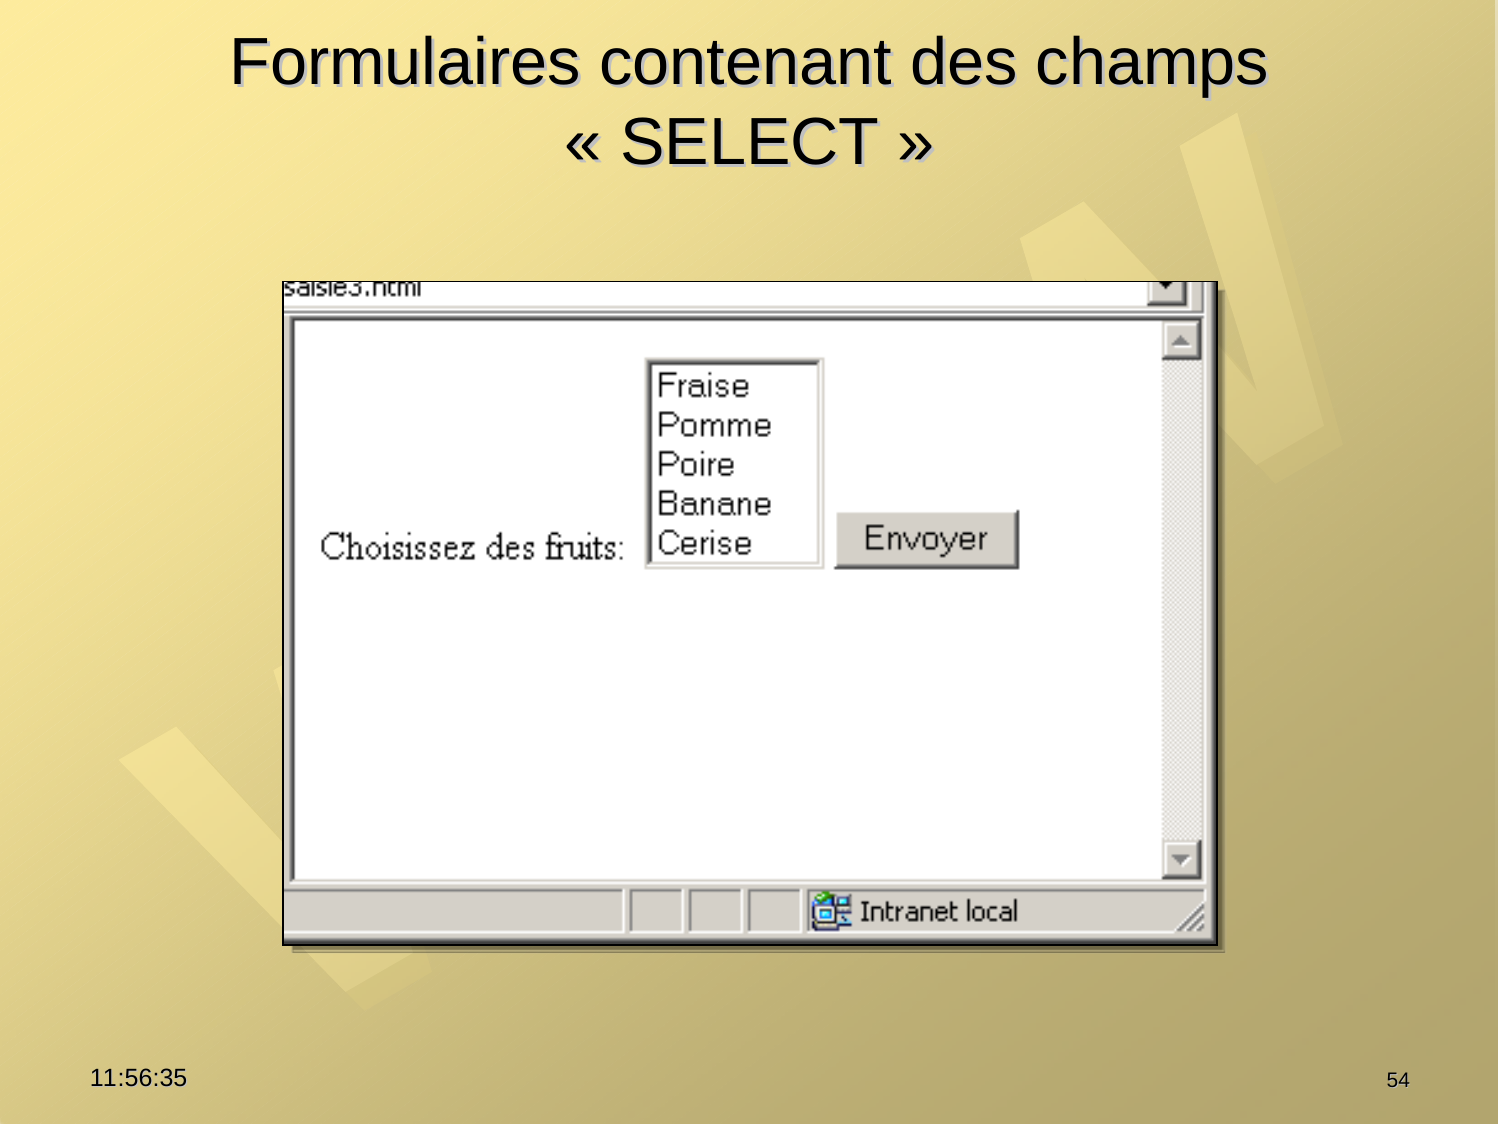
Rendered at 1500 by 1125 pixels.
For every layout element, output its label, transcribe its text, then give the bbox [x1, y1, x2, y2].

title Formulaires contenant des champs « SELECT » [75, 45, 1426, 152]
text_box <numéro> [1074, 1058, 1426, 1100]
picture [283, 282, 1217, 944]
text_box 18:45:30 [74, 1058, 426, 1100]
